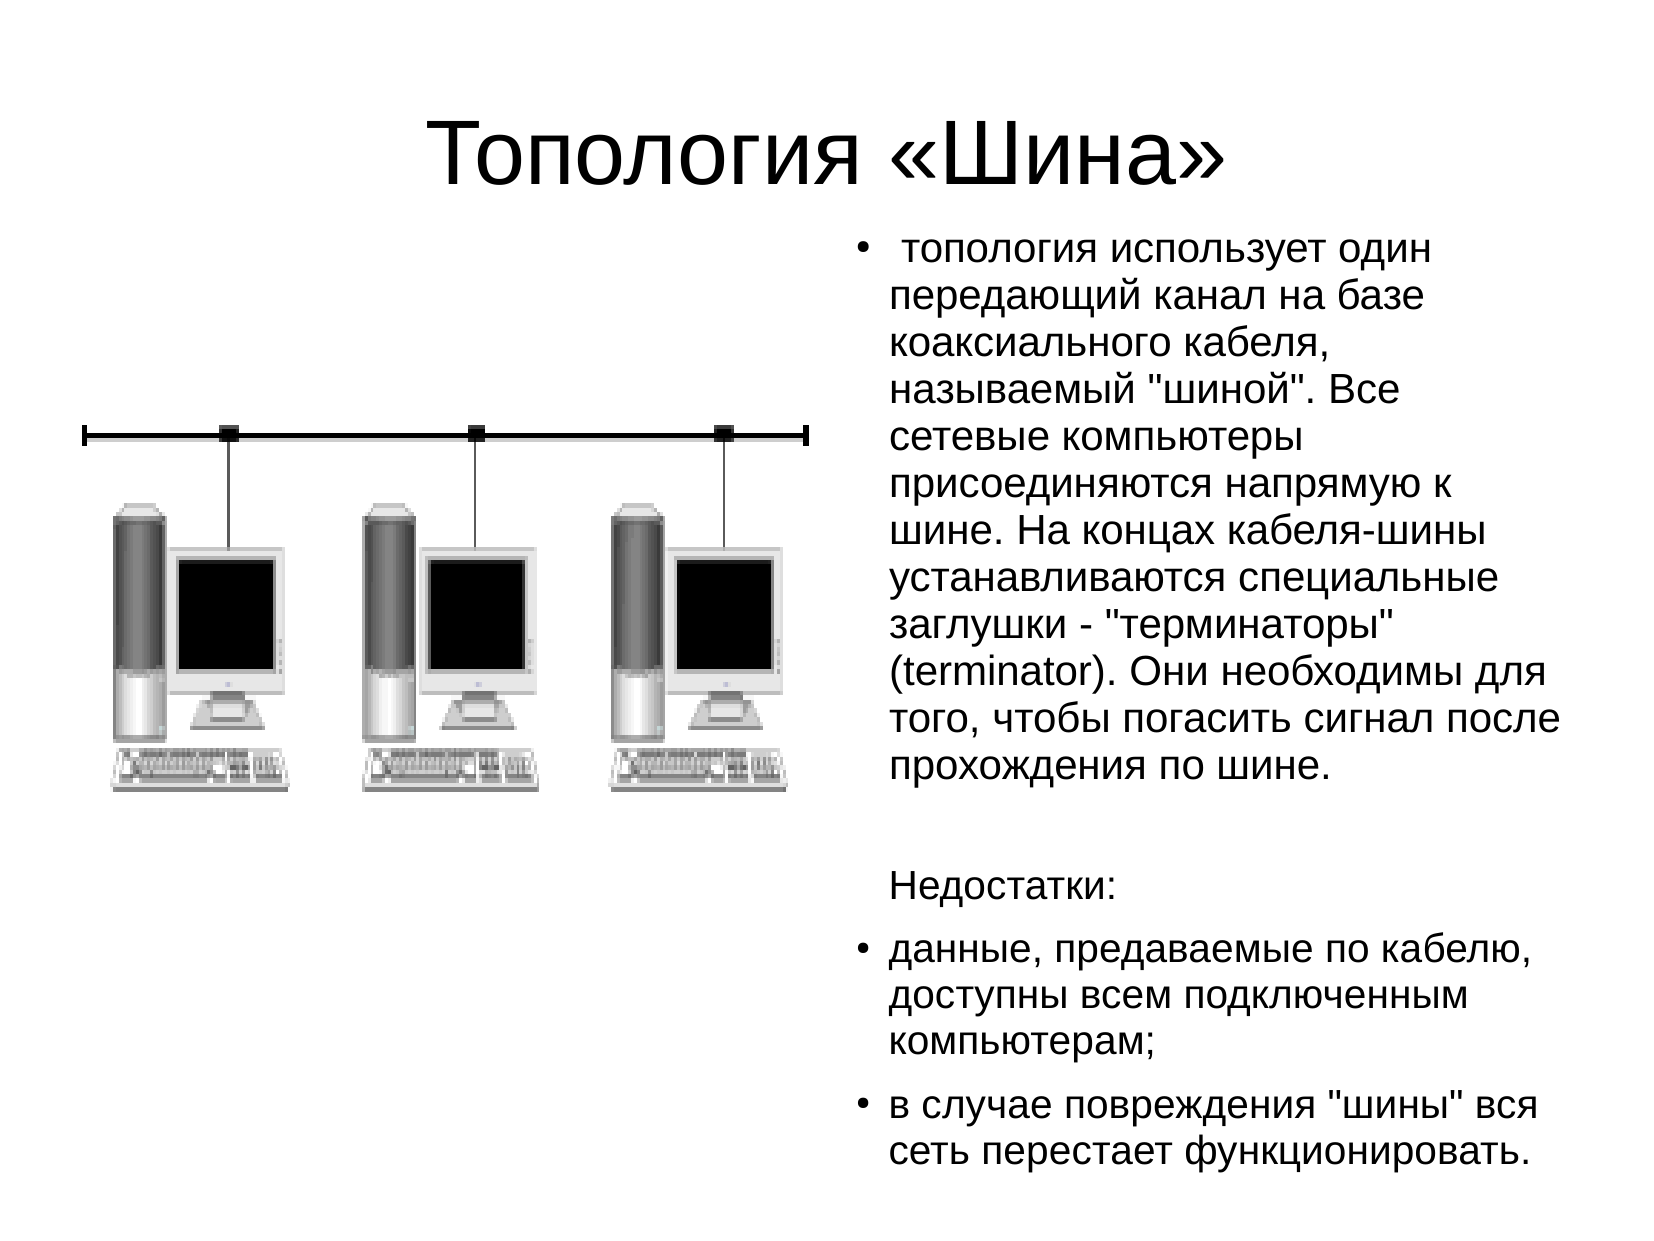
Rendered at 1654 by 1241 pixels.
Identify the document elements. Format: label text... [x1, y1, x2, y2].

list Недостатки: данные, предаваемые по кабелю, доступны всем подключенным компьютерам; в случае повреждения "шины" вся сеть перестает функционировать. [845, 862, 1572, 1205]
list топология использует один передающий канал на базе коаксиального кабеля, называемый "шиной". Все сетевые компьютеры присоединяются напрямую к шине. На концах кабеля-шины устанавливаются специальные заглушки - "терминаторы" (terminator). Они необходимы для того, чтобы погасить сигнал после прохождения по шине. [844, 224, 1571, 792]
picture [82, 425, 809, 792]
title Топология «Шина» [82, 49, 1571, 257]
